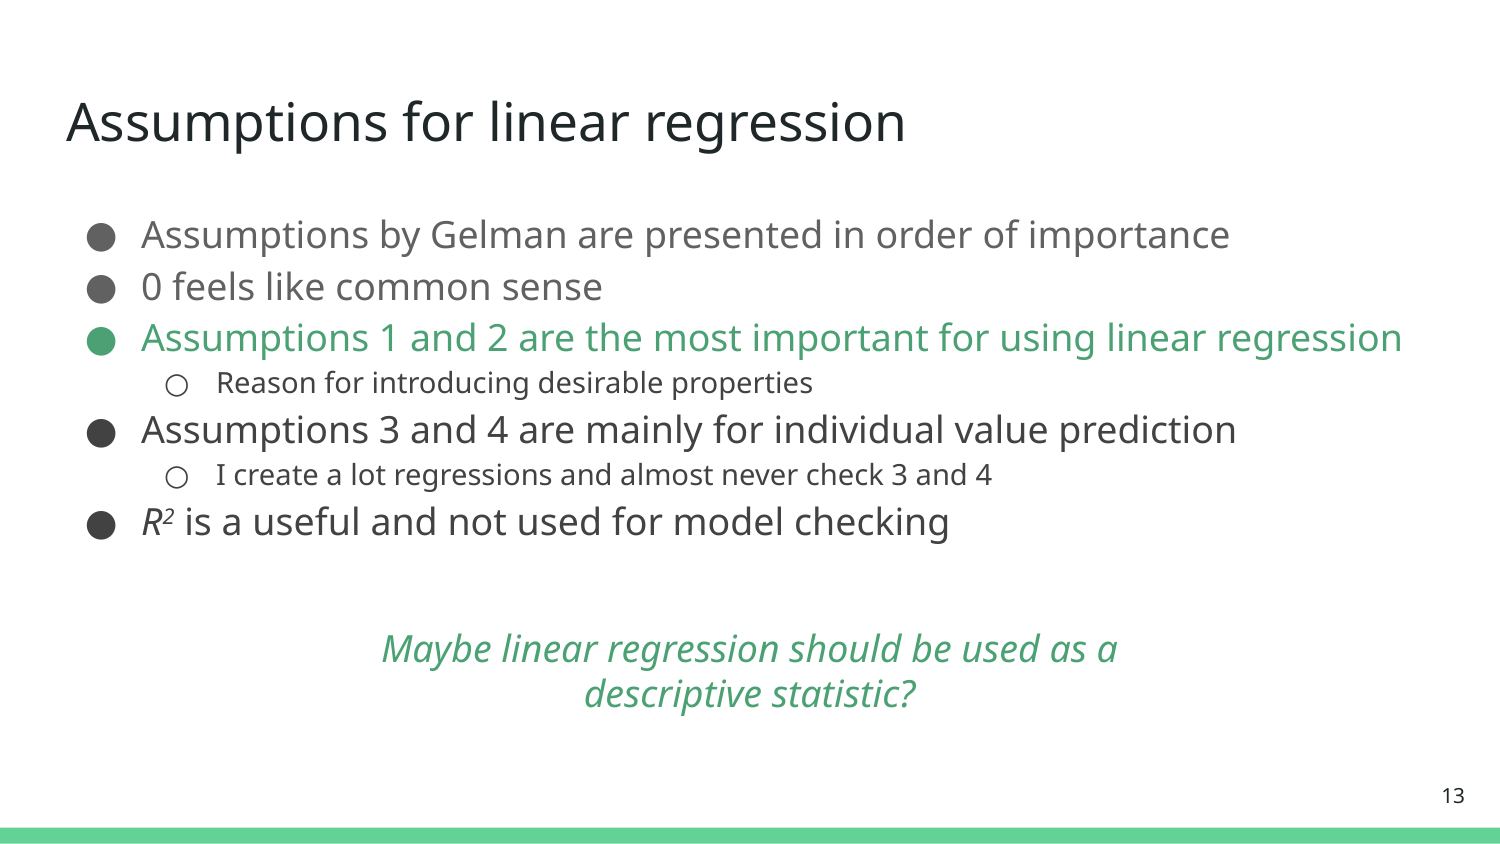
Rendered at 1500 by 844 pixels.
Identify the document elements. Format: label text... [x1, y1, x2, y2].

slide_number <number> [1389, 764, 1480, 830]
list Assumptions by Gelman are presented in order of importance 0 feels like common sense Assumptions 1 and 2 are the most important for using linear regression Reason for introducing desirable properties Assumptions 3 and 4 are mainly for individual value prediction I create a lot regressions and almost never check 3 and 4 R2 is a useful and not used for model checking [51, 189, 1449, 750]
text_box Maybe linear regression should be used as a descriptive statistic? [275, 610, 1225, 731]
title Assumptions for linear regression [51, 72, 1449, 167]
